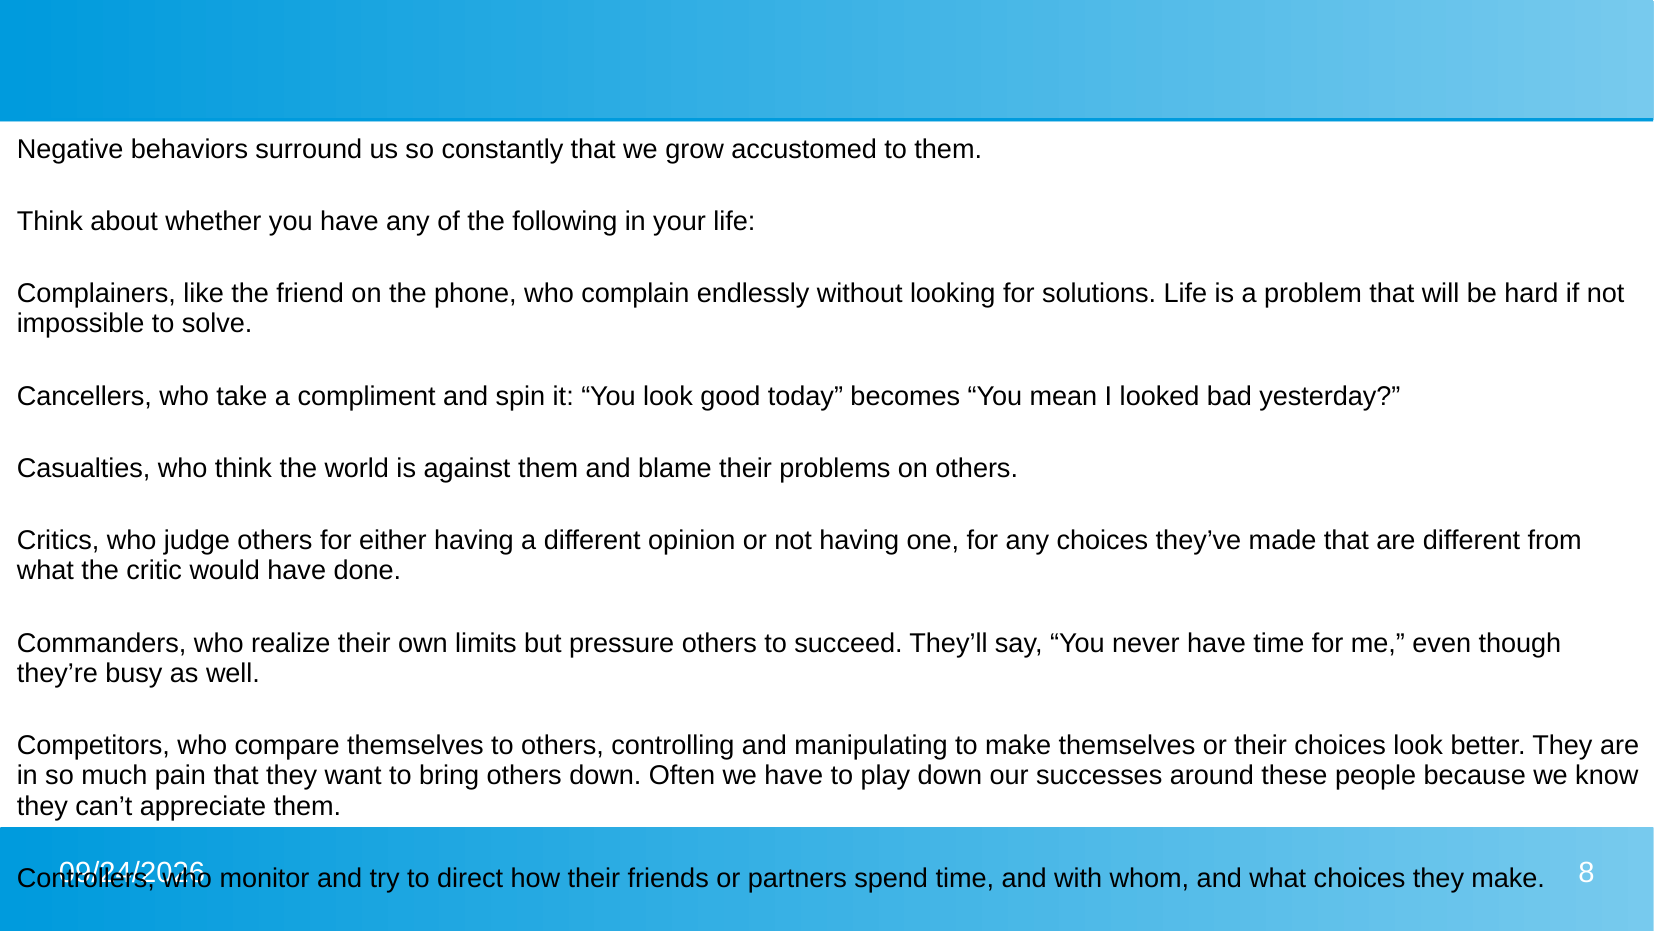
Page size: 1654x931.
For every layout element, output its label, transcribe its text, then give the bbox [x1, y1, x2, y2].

text_box Negative behaviors surround us so constantly that we grow accustomed to them. Think about whether you have any of the following in your life: Complainers, like the friend on the phone, who complain endlessly without looking for solutions. Life is a problem that will be hard if not impossible to solve. Cancellers, who take a compliment and spin it: “You look good today” becomes “You mean I looked bad yesterday?” Casualties, who think the world is against them and blame their problems on others. Critics, who judge others for either having a different opinion or not having one, for any choices they’ve made that are different from what the critic would have done. Commanders, who realize their own limits but pressure others to succeed. They’ll say, “You never have time for me,” even though they’re busy as well. Competitors, who compare themselves to others, controlling and manipulating to make themselves or their choices look better. They are in so much pain that they want to bring others down. Often we have to play down our successes around these people because we know they can’t appreciate them. Controllers, who monitor and try to direct how their friends or partners spend time, and with whom, and what choices they make. [2, 126, 1654, 931]
